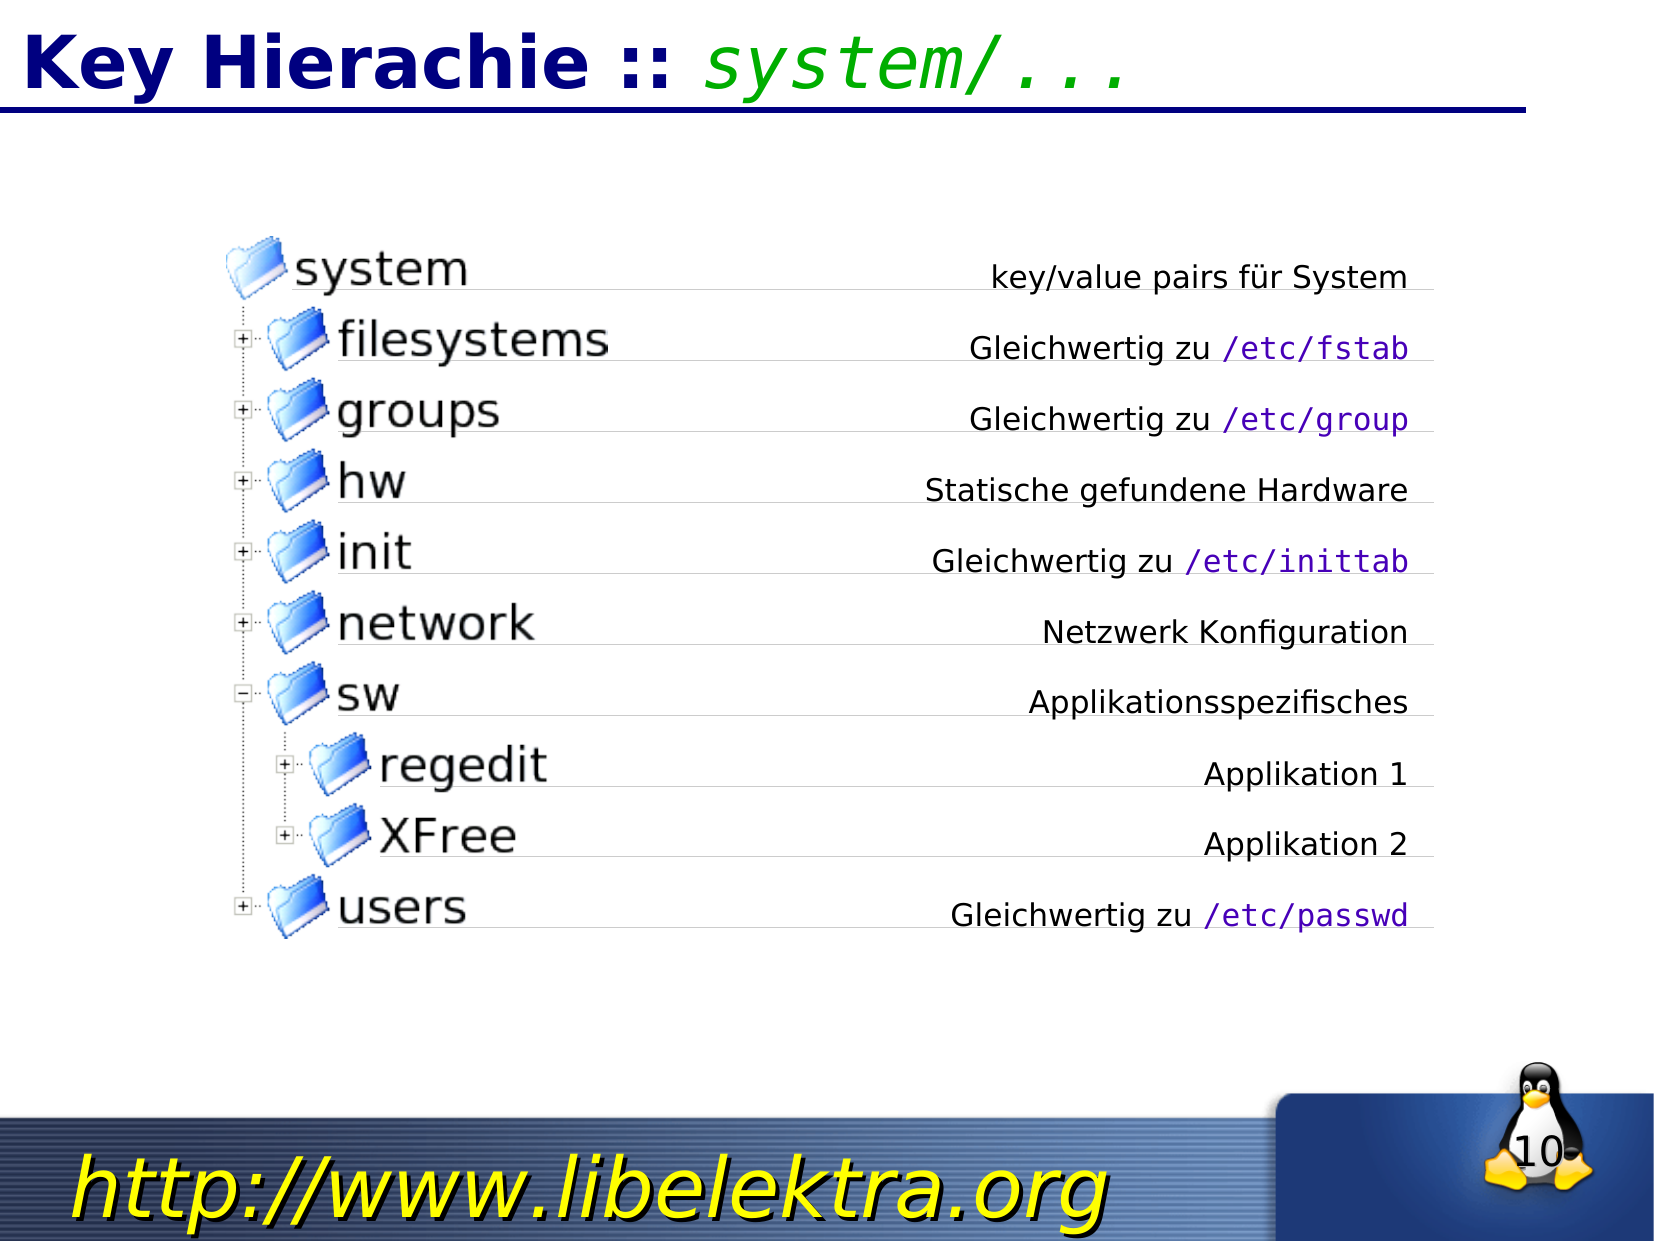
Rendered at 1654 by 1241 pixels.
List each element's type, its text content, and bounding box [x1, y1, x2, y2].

picture [226, 236, 608, 939]
picture [0, 1061, 1654, 1241]
text_box Netzwerk Konfiguration [927, 612, 1410, 651]
text_box Applikation 2 [1203, 825, 1410, 864]
text_box <Nummer> [1312, 1122, 1566, 1178]
text_box Statische gefundene Hardware [924, 470, 1410, 509]
text_box Key Hierachie :: system/... [21, 14, 1611, 111]
text_box Gleichwertig zu /etc/inittab [931, 541, 1410, 580]
text_box Gleichwertig zu /etc/group [969, 399, 1410, 438]
text_box key/value pairs für System [990, 258, 1410, 296]
text_box Applikation 1 [1203, 754, 1410, 793]
text_box Applikationsspezifisches [913, 683, 1410, 722]
text_box Gleichwertig zu /etc/fstab [969, 329, 1410, 367]
text_box Gleichwertig zu /etc/passwd [950, 896, 1410, 935]
